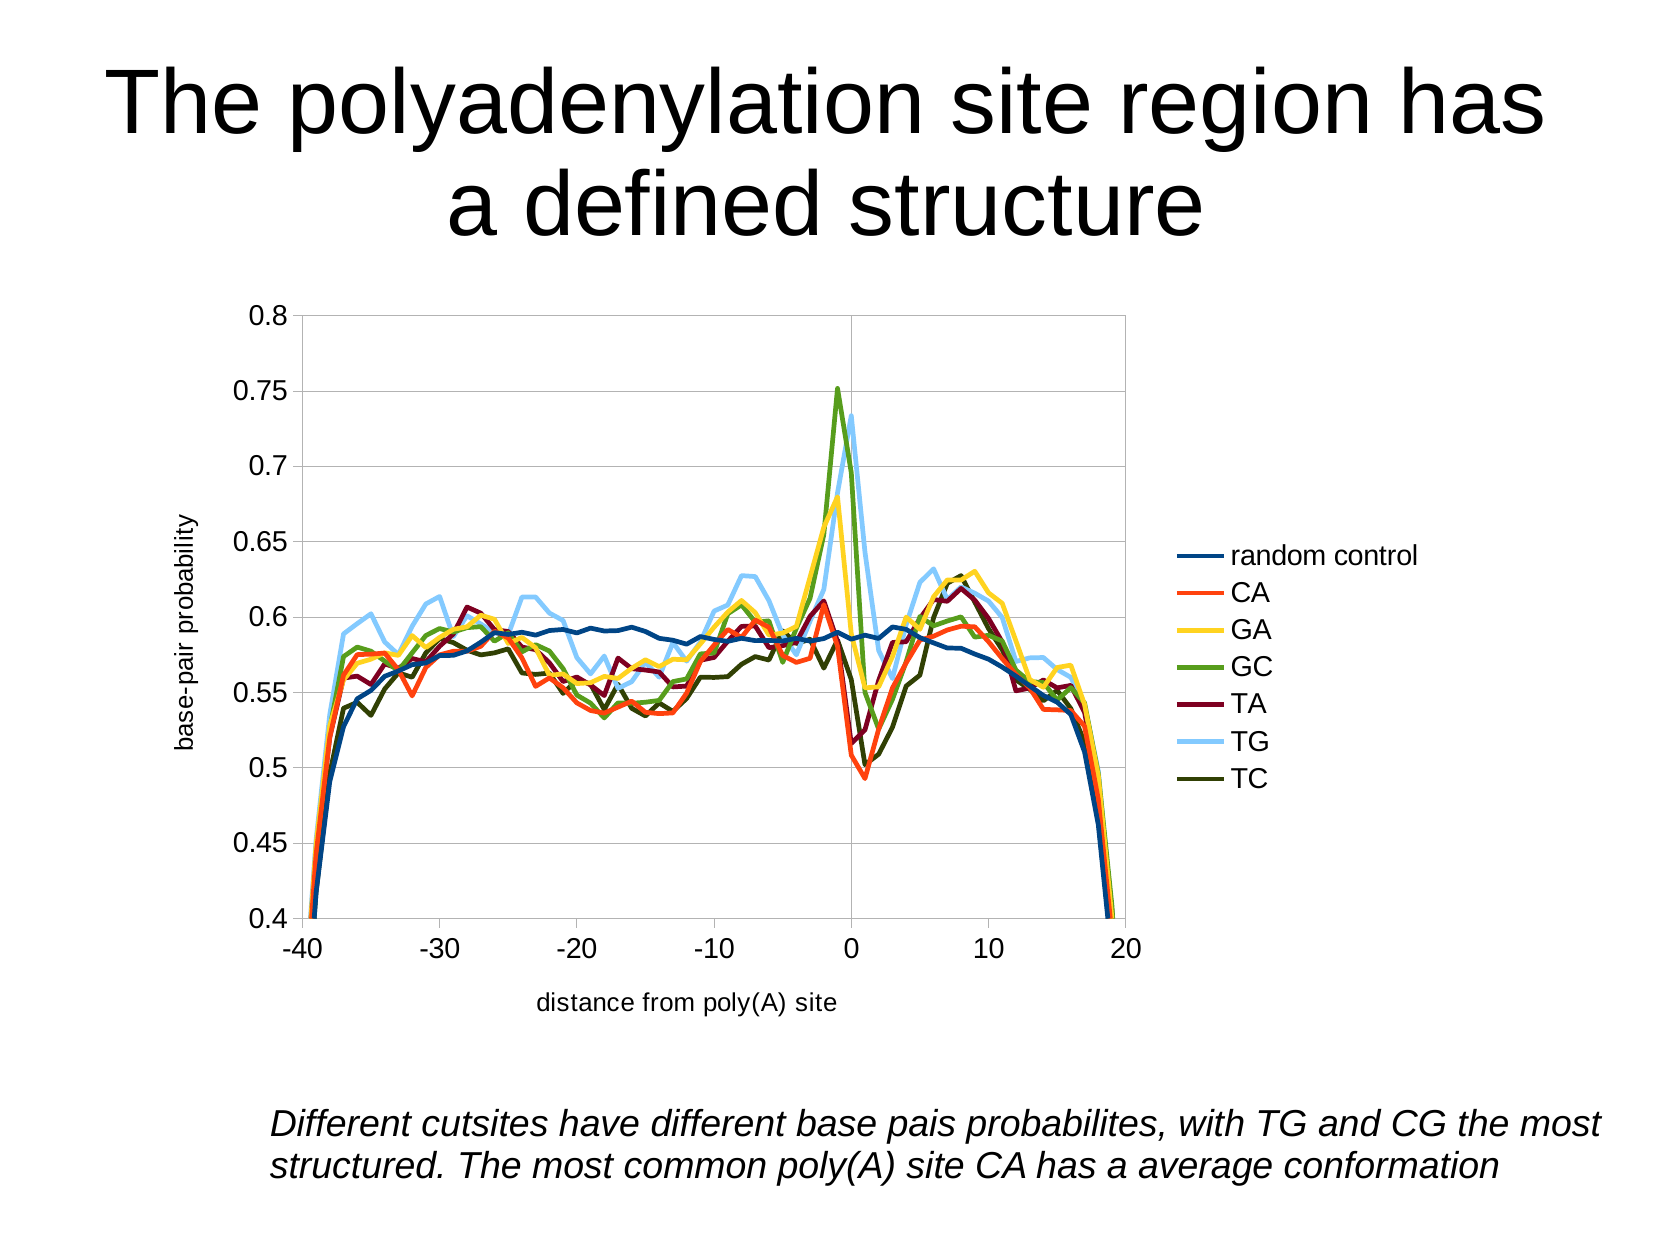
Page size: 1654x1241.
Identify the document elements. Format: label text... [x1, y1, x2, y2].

chart [135, 284, 1441, 1051]
text_box Different cutsites have different base pais probabilites, with TG and CG the most structured. The most common poly(A) site CA has a average conformation [255, 1095, 1628, 1194]
title The polyadenylation site region has a defined structure [82, 49, 1571, 257]
